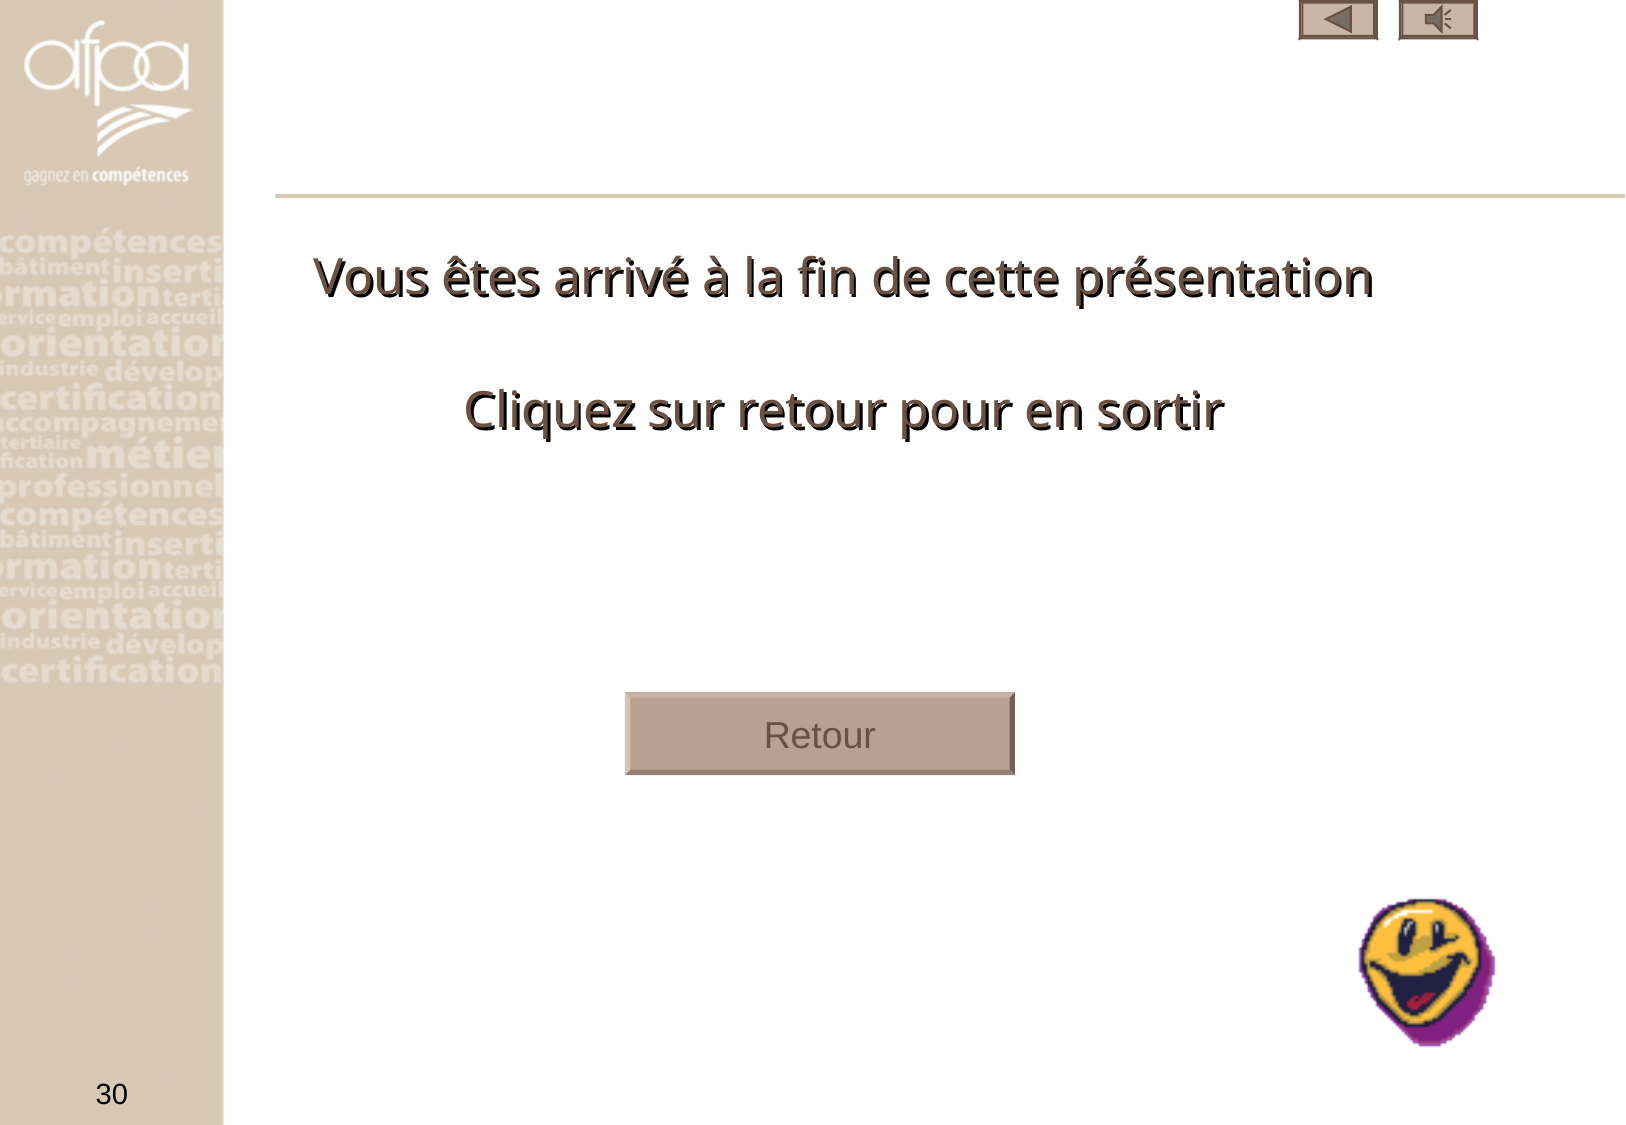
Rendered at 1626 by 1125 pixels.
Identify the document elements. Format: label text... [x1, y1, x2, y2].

picture [0, 0, 1626, 1125]
text_box [1301, 0, 1377, 39]
text_box [1401, 0, 1477, 39]
text_box Vous êtes arrivé à la fin de cette présentation Cliquez sur retour pour en sortir [274, 237, 1413, 526]
text_box Retour [631, 698, 1009, 769]
